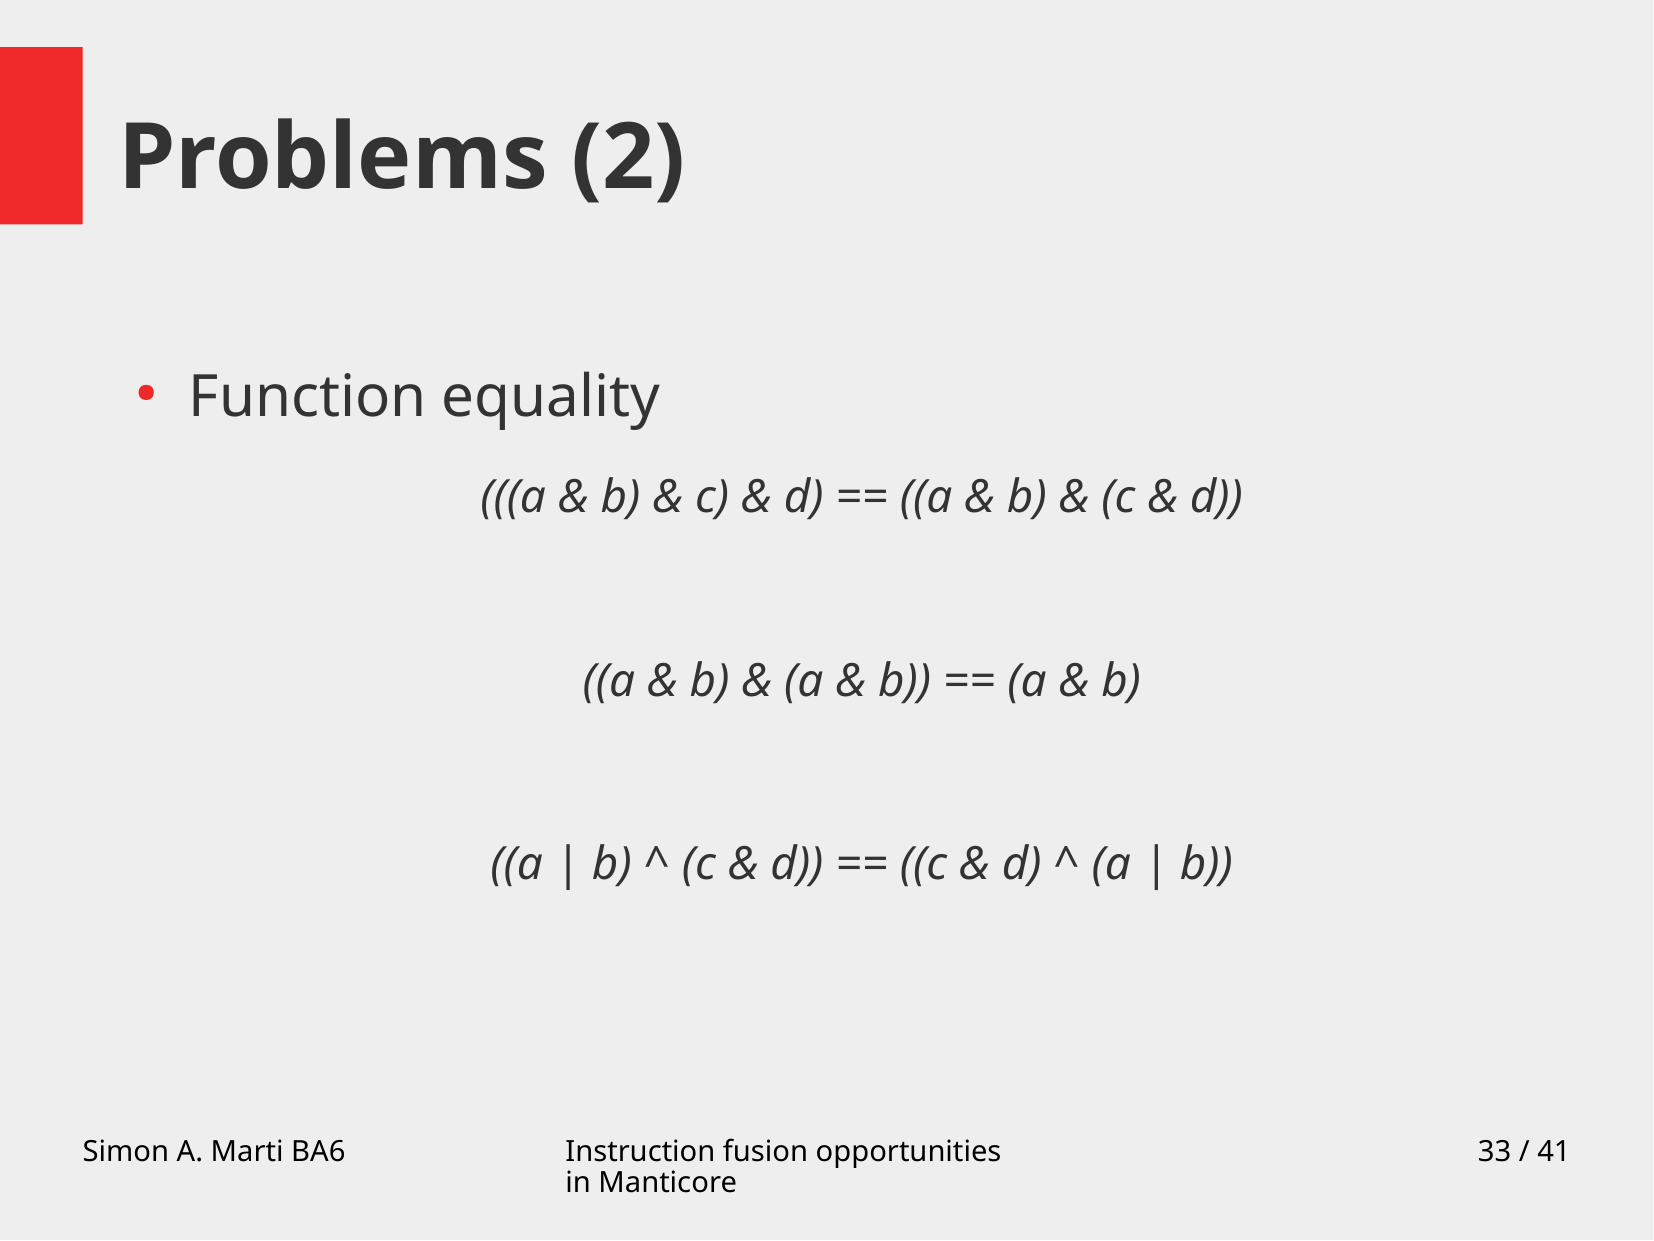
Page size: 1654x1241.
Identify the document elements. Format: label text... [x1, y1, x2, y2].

title Problems (2) [118, 49, 1571, 257]
list Function equality (((a & b) & c) & d) == ((a & b) & (c & d)) ((a & b) & (a & b)) == (a & b) ((a | b) ^ (c & d)) == ((c & d) ^ (a | b)) [118, 354, 1536, 1074]
